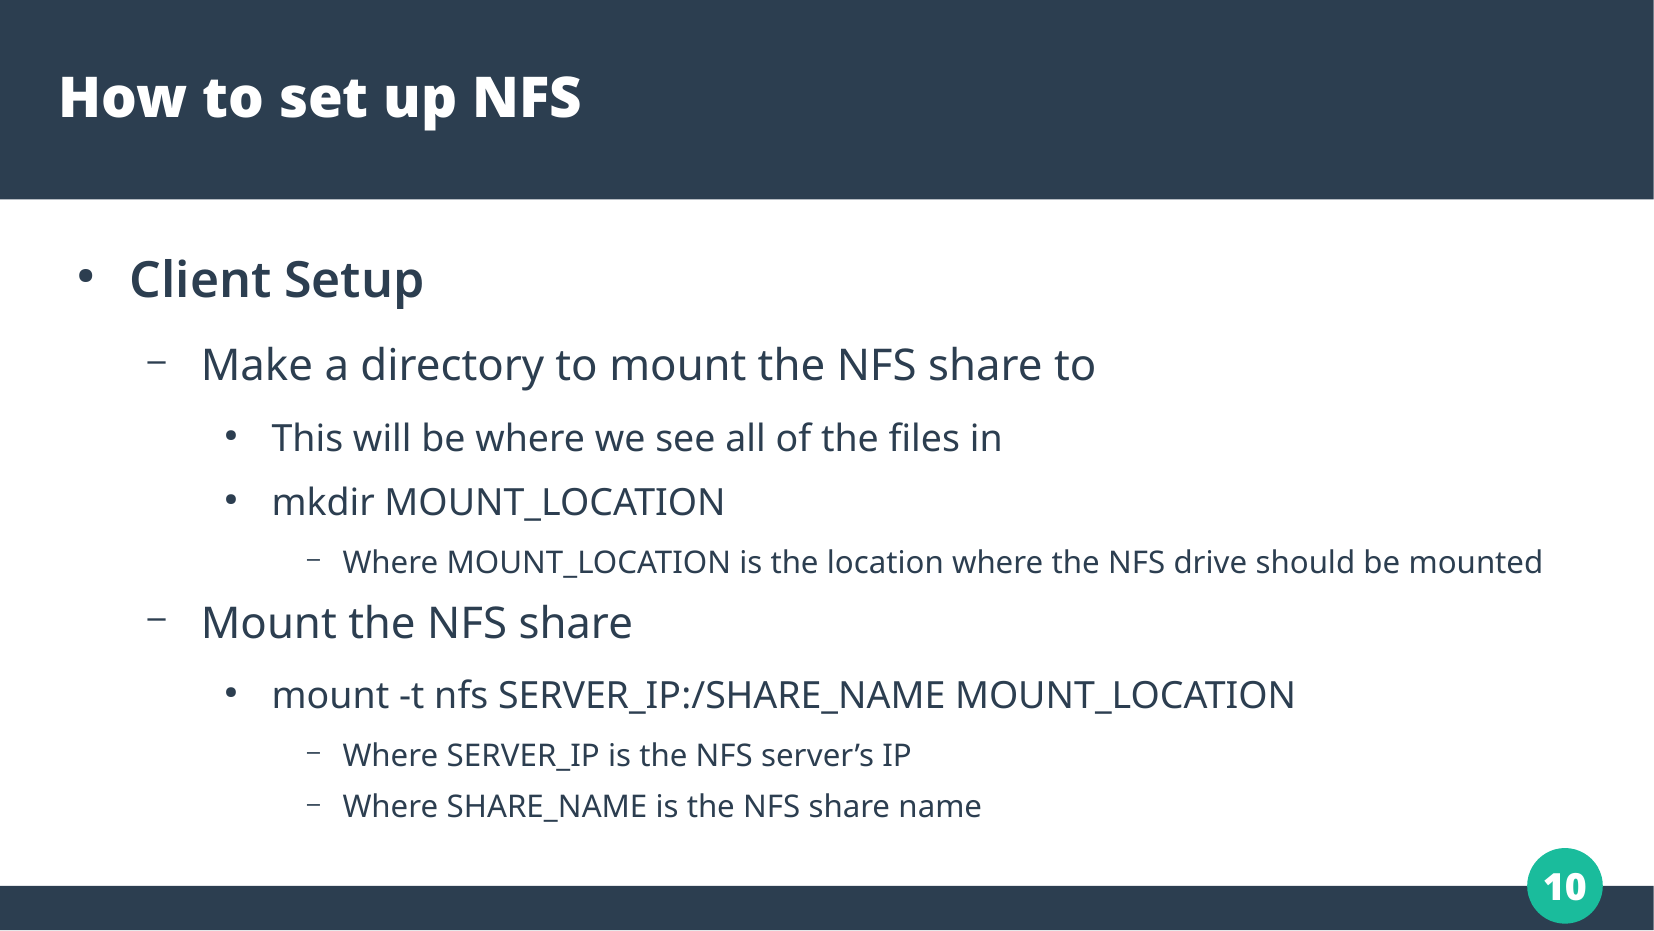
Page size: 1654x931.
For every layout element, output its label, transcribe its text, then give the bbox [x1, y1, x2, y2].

title How to set up NFS [59, 37, 1595, 156]
list Client Setup Make a directory to mount the NFS share to This will be where we see all of the files in mkdir MOUNT_LOCATION Where MOUNT_LOCATION is the location where the NFS drive should be mounted Mount the NFS share mount -t nfs SERVER_IP:/SHARE_NAME MOUNT_LOCATION Where SERVER_IP is the NFS server’s IP Where SHARE_NAME is the NFS share name [59, 243, 1595, 864]
